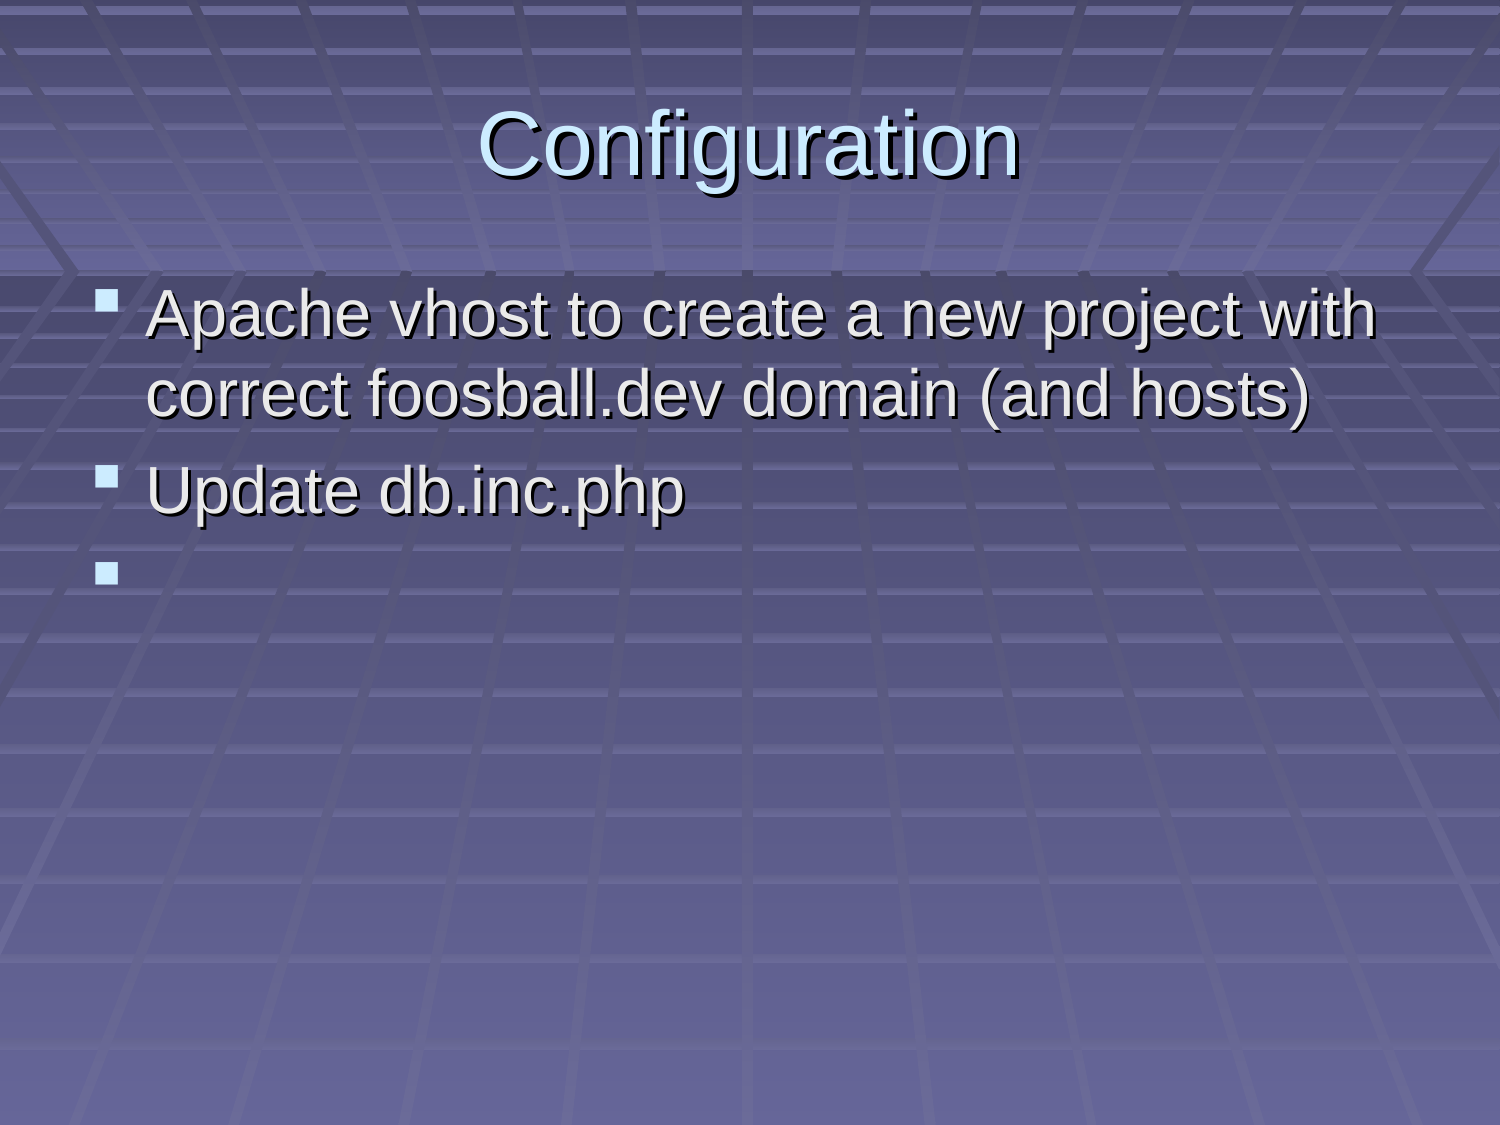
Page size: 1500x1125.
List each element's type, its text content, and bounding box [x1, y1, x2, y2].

list Apache vhost to create a new project with correct foosball.dev domain (and hosts) Update db.inc.php [74, 262, 1425, 1000]
title Configuration [74, 44, 1425, 233]
